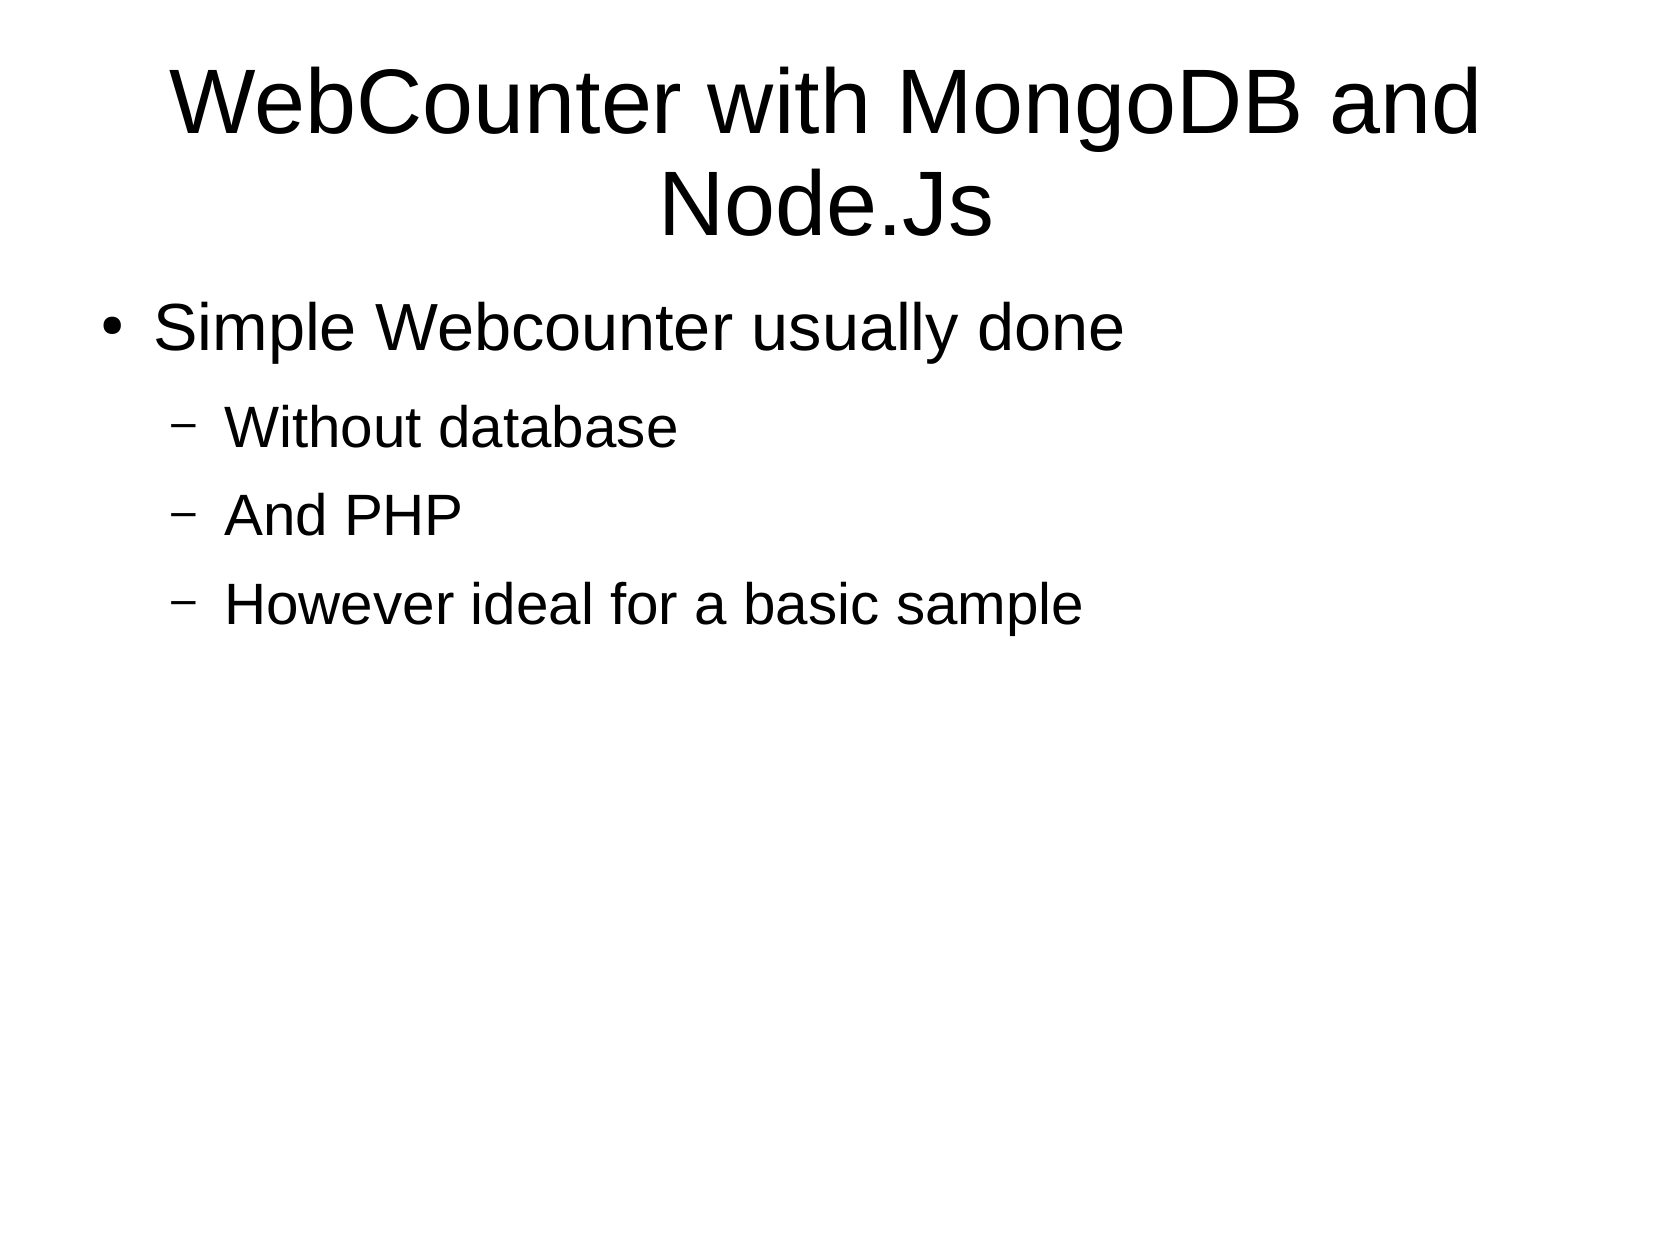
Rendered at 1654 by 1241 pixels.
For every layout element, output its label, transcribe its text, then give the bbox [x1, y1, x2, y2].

title WebCounter with MongoDB and Node.Js [82, 49, 1571, 257]
list Simple Webcounter usually done Without database And PHP However ideal for a basic sample [82, 290, 1571, 1010]
